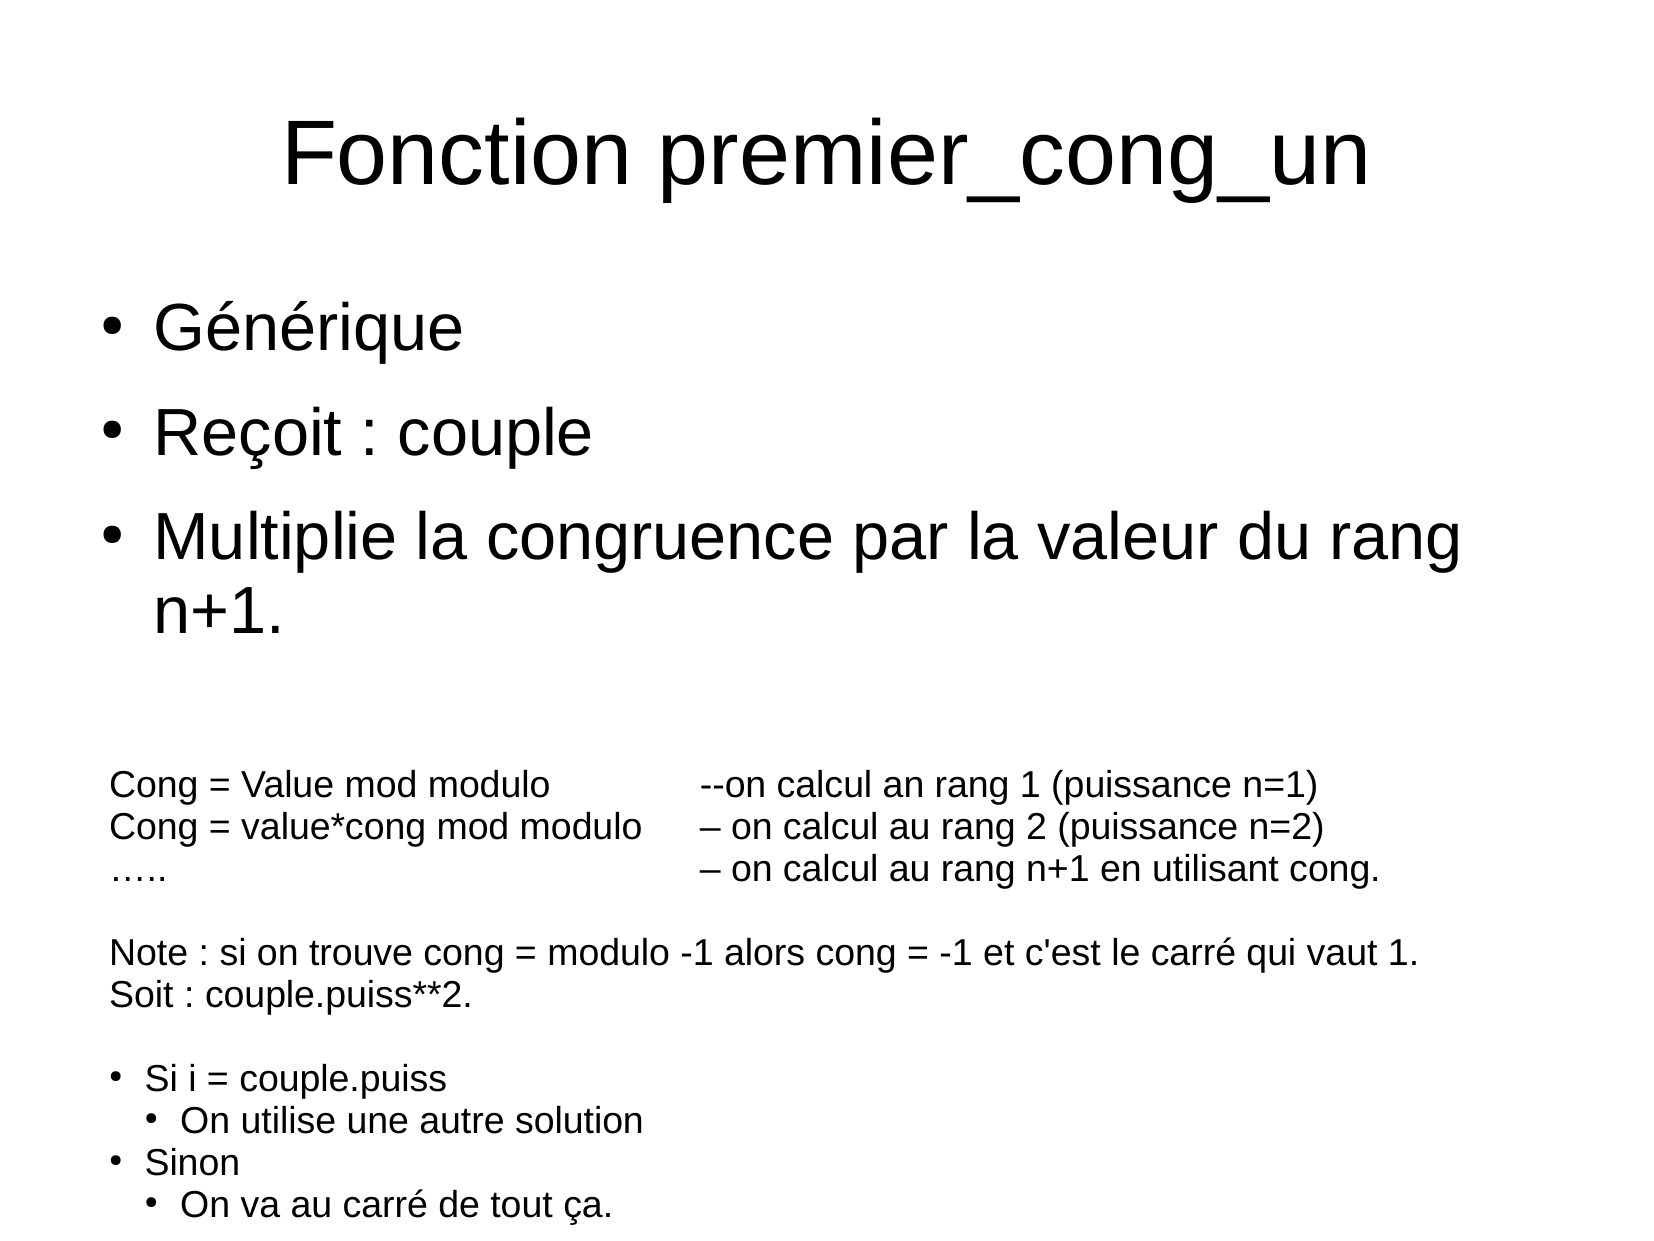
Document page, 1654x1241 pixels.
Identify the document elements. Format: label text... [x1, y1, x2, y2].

title Fonction premier_cong_un [82, 49, 1571, 257]
text_box Cong = Value mod modulo --on calcul an rang 1 (puissance n=1) Cong = value*cong mod modulo – on calcul au rang 2 (puissance n=2) ….. – on calcul au rang n+1 en utilisant cong. Note : si on trouve cong = modulo -1 alors cong = -1 et c'est le carré qui vaut 1. Soit : couple.puiss**2. Si i = couple.puiss On utilise une autre solution Sinon On va au carré de tout ça. [94, 755, 1619, 1233]
list Générique Reçoit : couple Multiplie la congruence par la valeur du rang n+1. [82, 290, 1571, 697]
